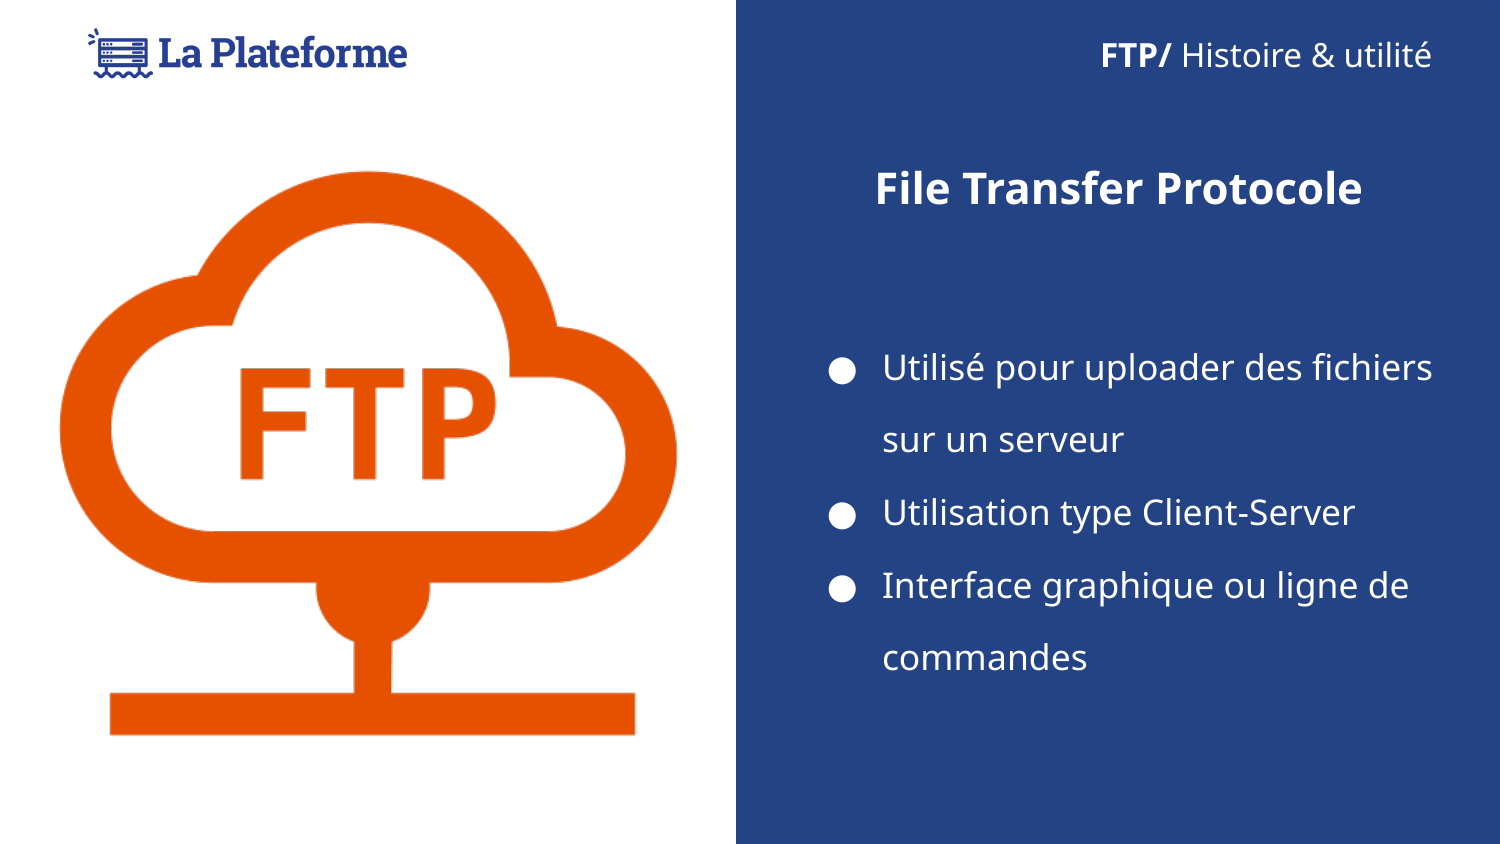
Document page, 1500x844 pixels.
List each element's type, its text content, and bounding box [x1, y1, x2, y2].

picture [82, 24, 414, 85]
text_box [737, 0, 1500, 844]
text_box File Transfer Protocole [869, 160, 1369, 214]
list Utilisé pour uploader des fichiers sur un serveur Utilisation type Client-Server Interface graphique ou ligne de commandes [792, 254, 1467, 711]
text_box FTP/ Histoire & utilité [749, 45, 1433, 74]
picture [24, 109, 713, 798]
